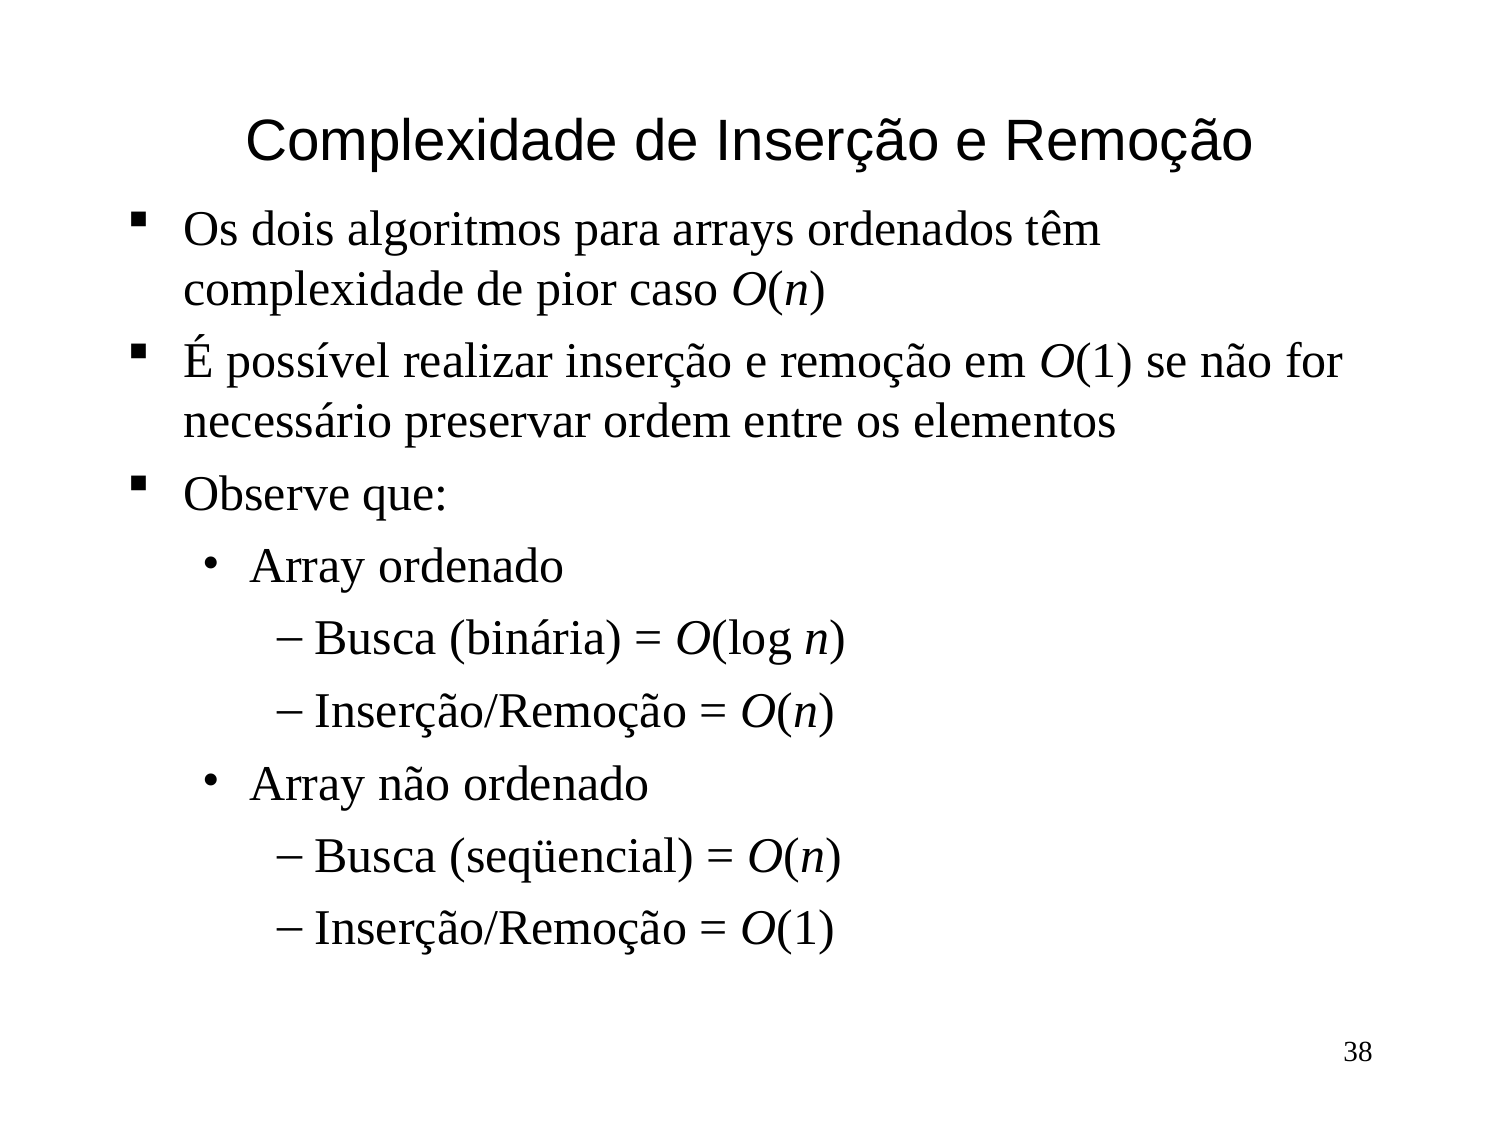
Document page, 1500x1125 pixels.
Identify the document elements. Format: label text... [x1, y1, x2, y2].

list Os dois algoritmos para arrays ordenados têm complexidade de pior caso O(n) É possível realizar inserção e remoção em O(1) se não for necessário preservar ordem entre os elementos Observe que: Array ordenado Busca (binária) = O(log n) Inserção/Remoção = O(n) Array não ordenado Busca (seqüencial) = O(n) Inserção/Remoção = O(1) [112, 187, 1388, 1000]
title Complexidade de Inserção e Remoção [112, 99, 1388, 175]
